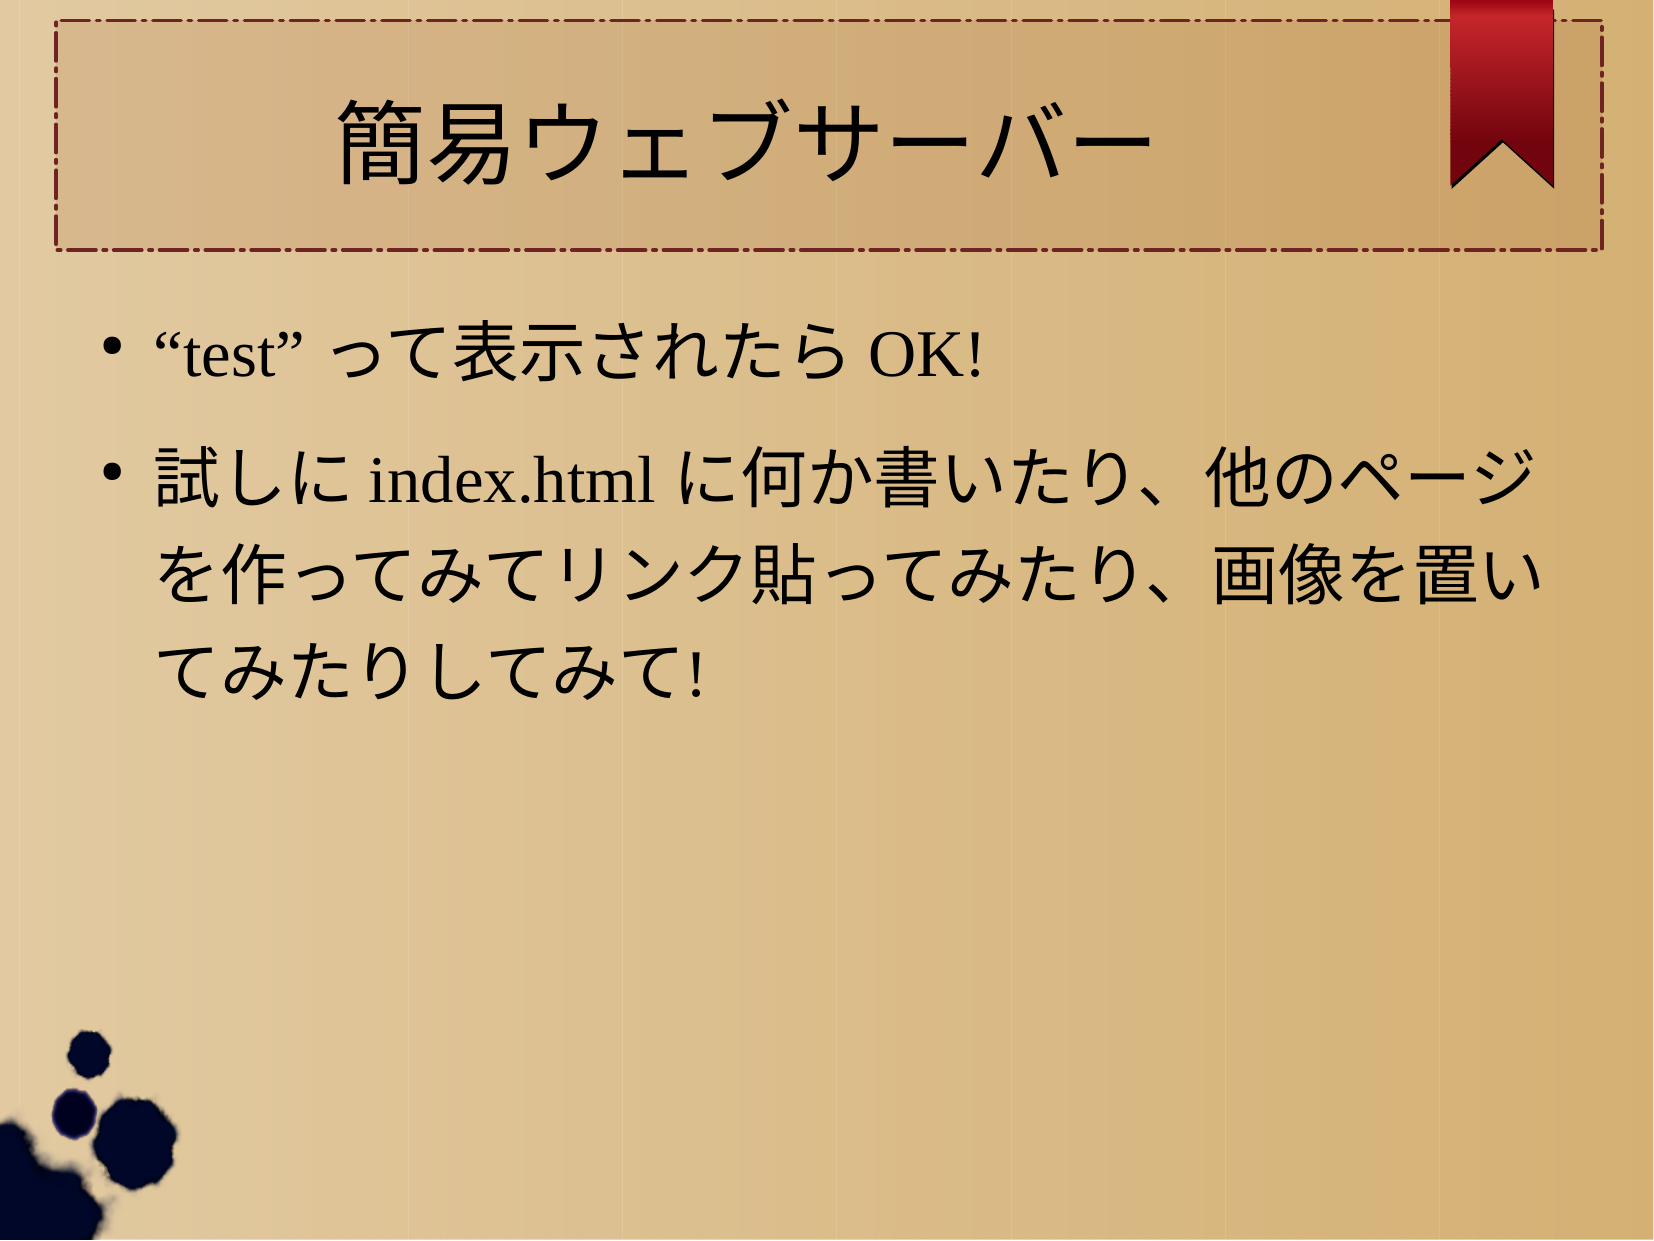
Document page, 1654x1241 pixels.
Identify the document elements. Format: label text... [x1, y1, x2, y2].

list “test” って表示されたら OK! 試しに index.html に何か書いたり、他のページを作ってみてリンク貼ってみたり、画像を置いてみたりしてみて! [82, 299, 1571, 1019]
title 簡易ウェブサーバー [82, 47, 1412, 229]
